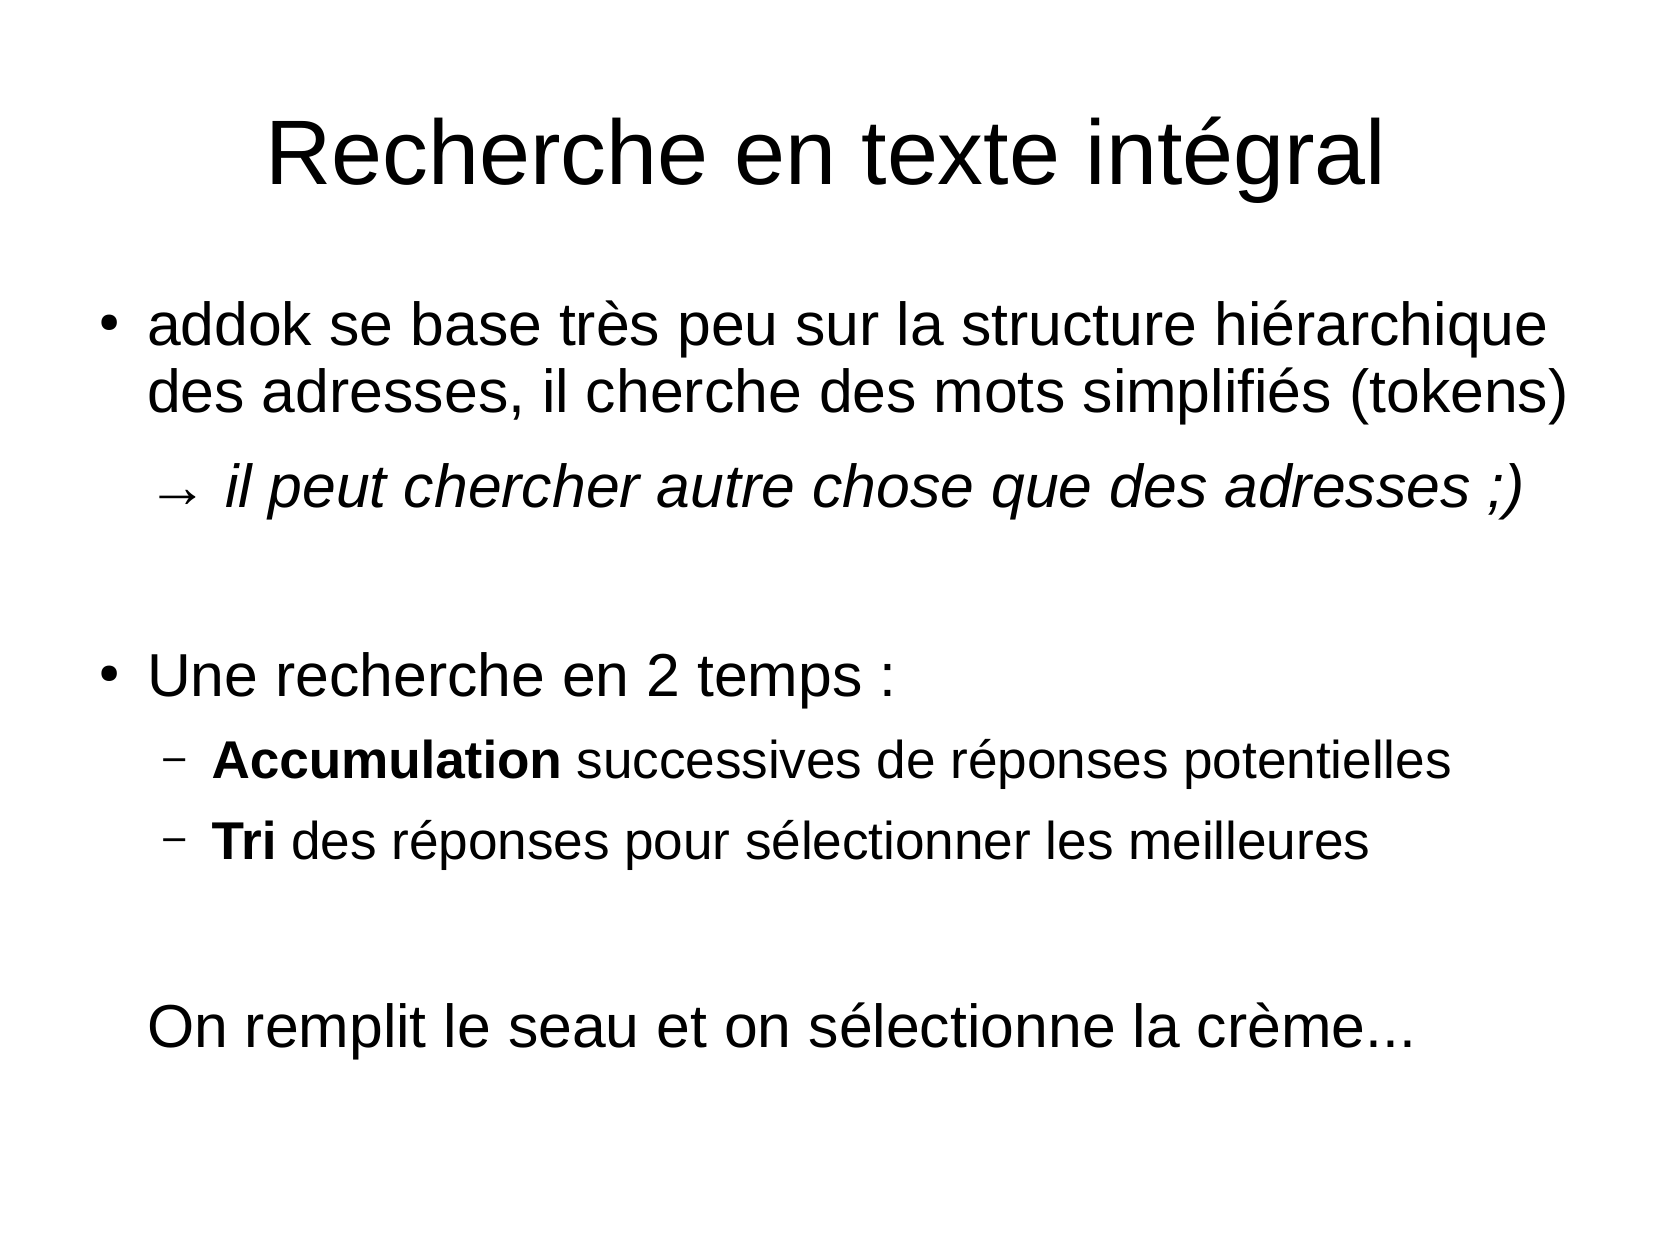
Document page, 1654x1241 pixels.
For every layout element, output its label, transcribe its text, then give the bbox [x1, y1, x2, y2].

title Recherche en texte intégral [82, 49, 1571, 257]
list addok se base très peu sur la structure hiérarchique des adresses, il cherche des mots simplifiés (tokens) → il peut chercher autre chose que des adresses ;) Une recherche en 2 temps : Accumulation successives de réponses potentielles Tri des réponses pour sélectionner les meilleures On remplit le seau et on sélectionne la crème... [82, 290, 1571, 1075]
